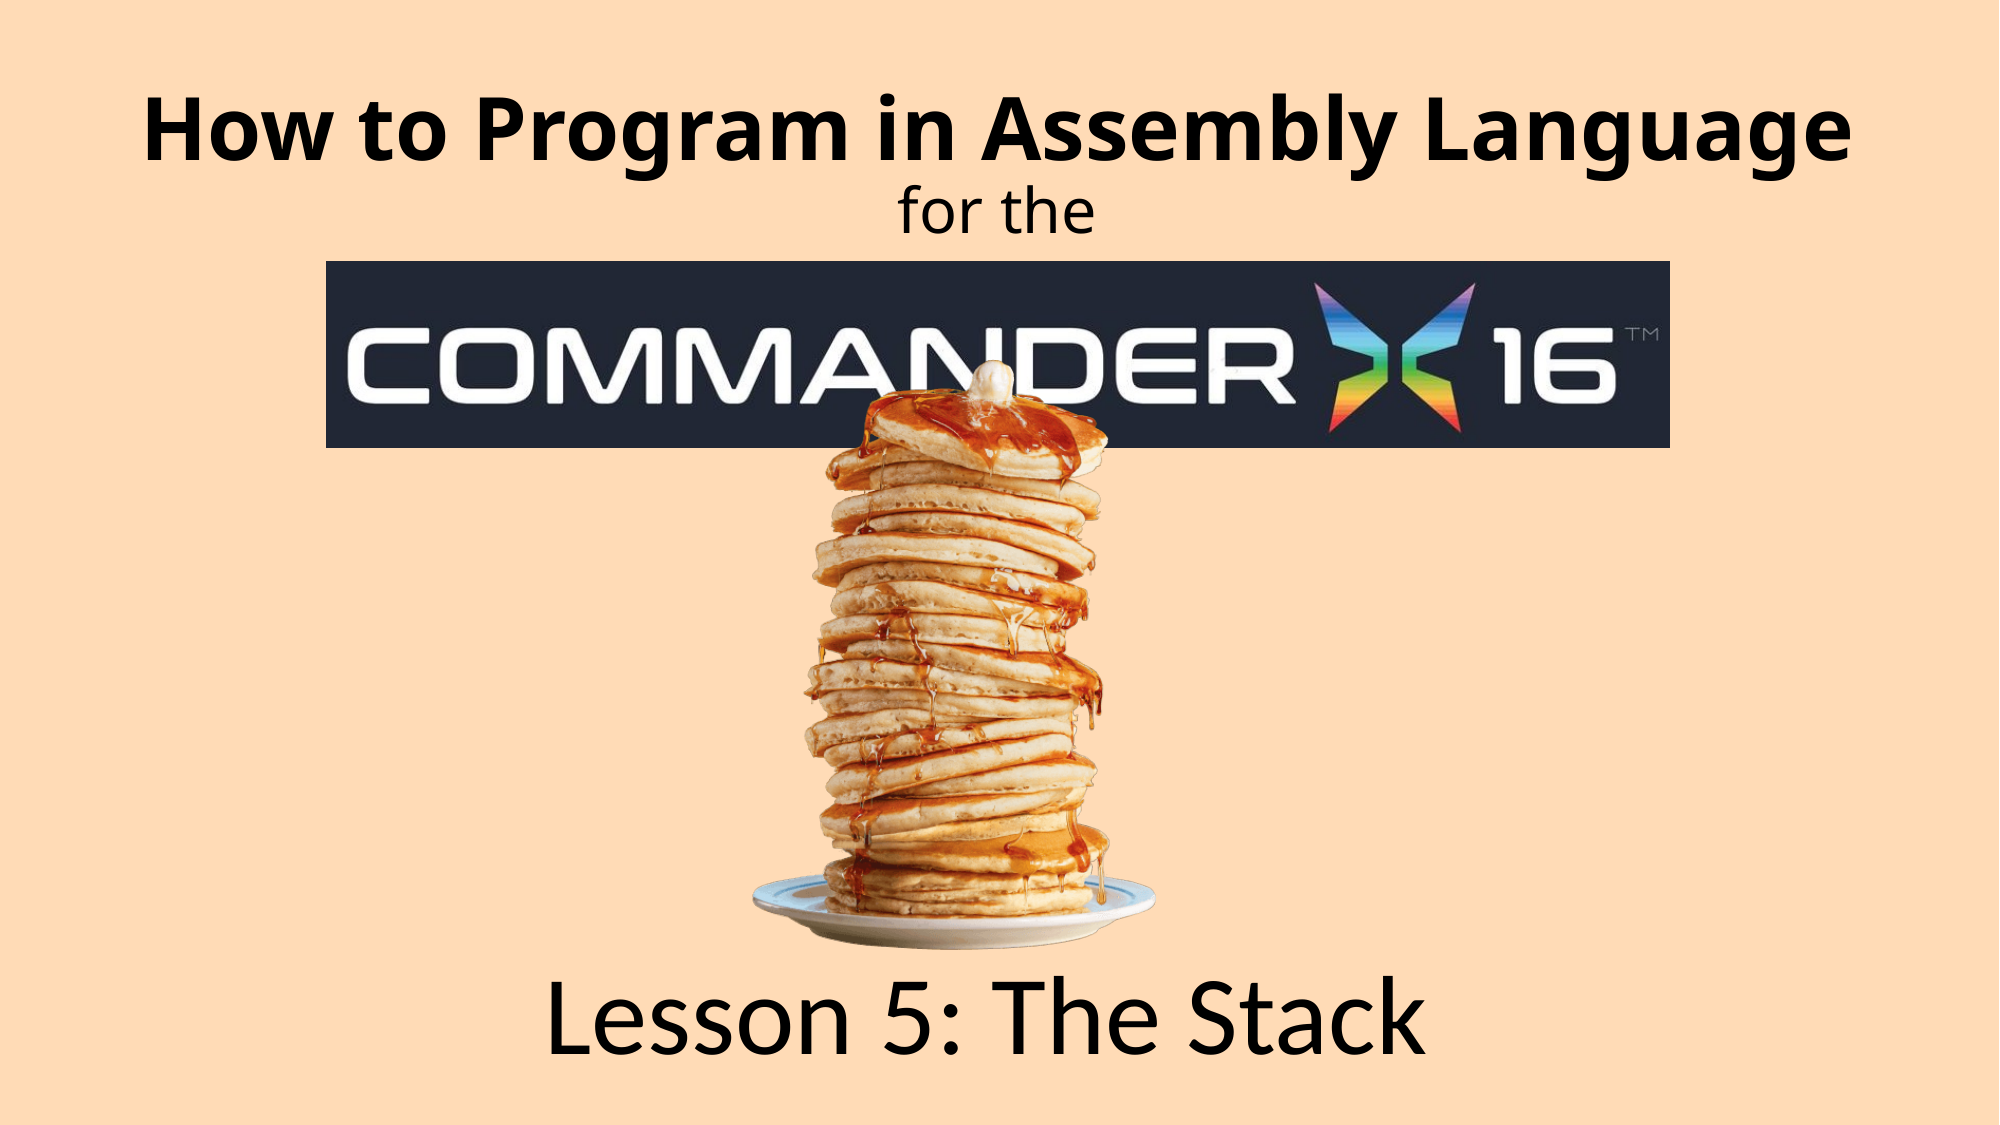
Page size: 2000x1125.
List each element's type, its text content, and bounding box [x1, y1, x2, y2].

title How to Program in Assembly Language for the [60, 22, 1935, 255]
picture [326, 261, 1670, 950]
subtitle Lesson 5: The Stack [48, 949, 1924, 1076]
